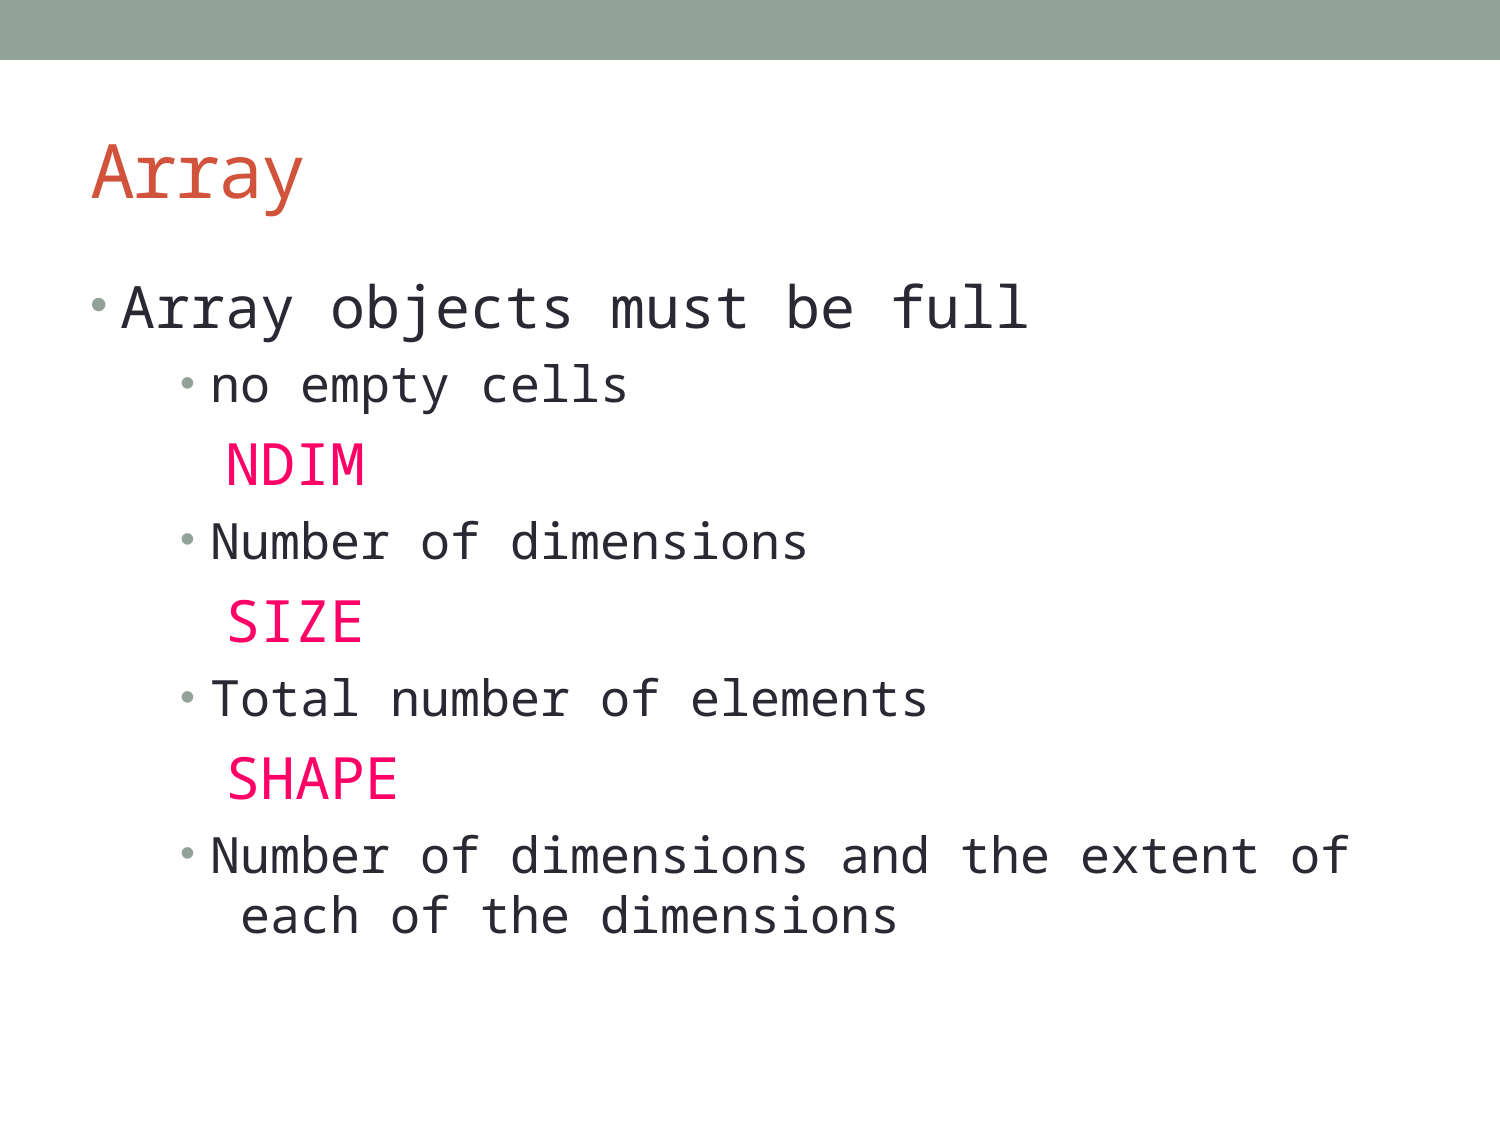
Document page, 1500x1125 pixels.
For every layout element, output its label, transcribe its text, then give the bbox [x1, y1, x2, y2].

title Array [75, 87, 1426, 251]
list Array objects must be full no empty cells NDIM Number of dimensions SIZE Total number of elements SHAPE Number of dimensions and the extent of each of the dimensions [75, 262, 1426, 1063]
